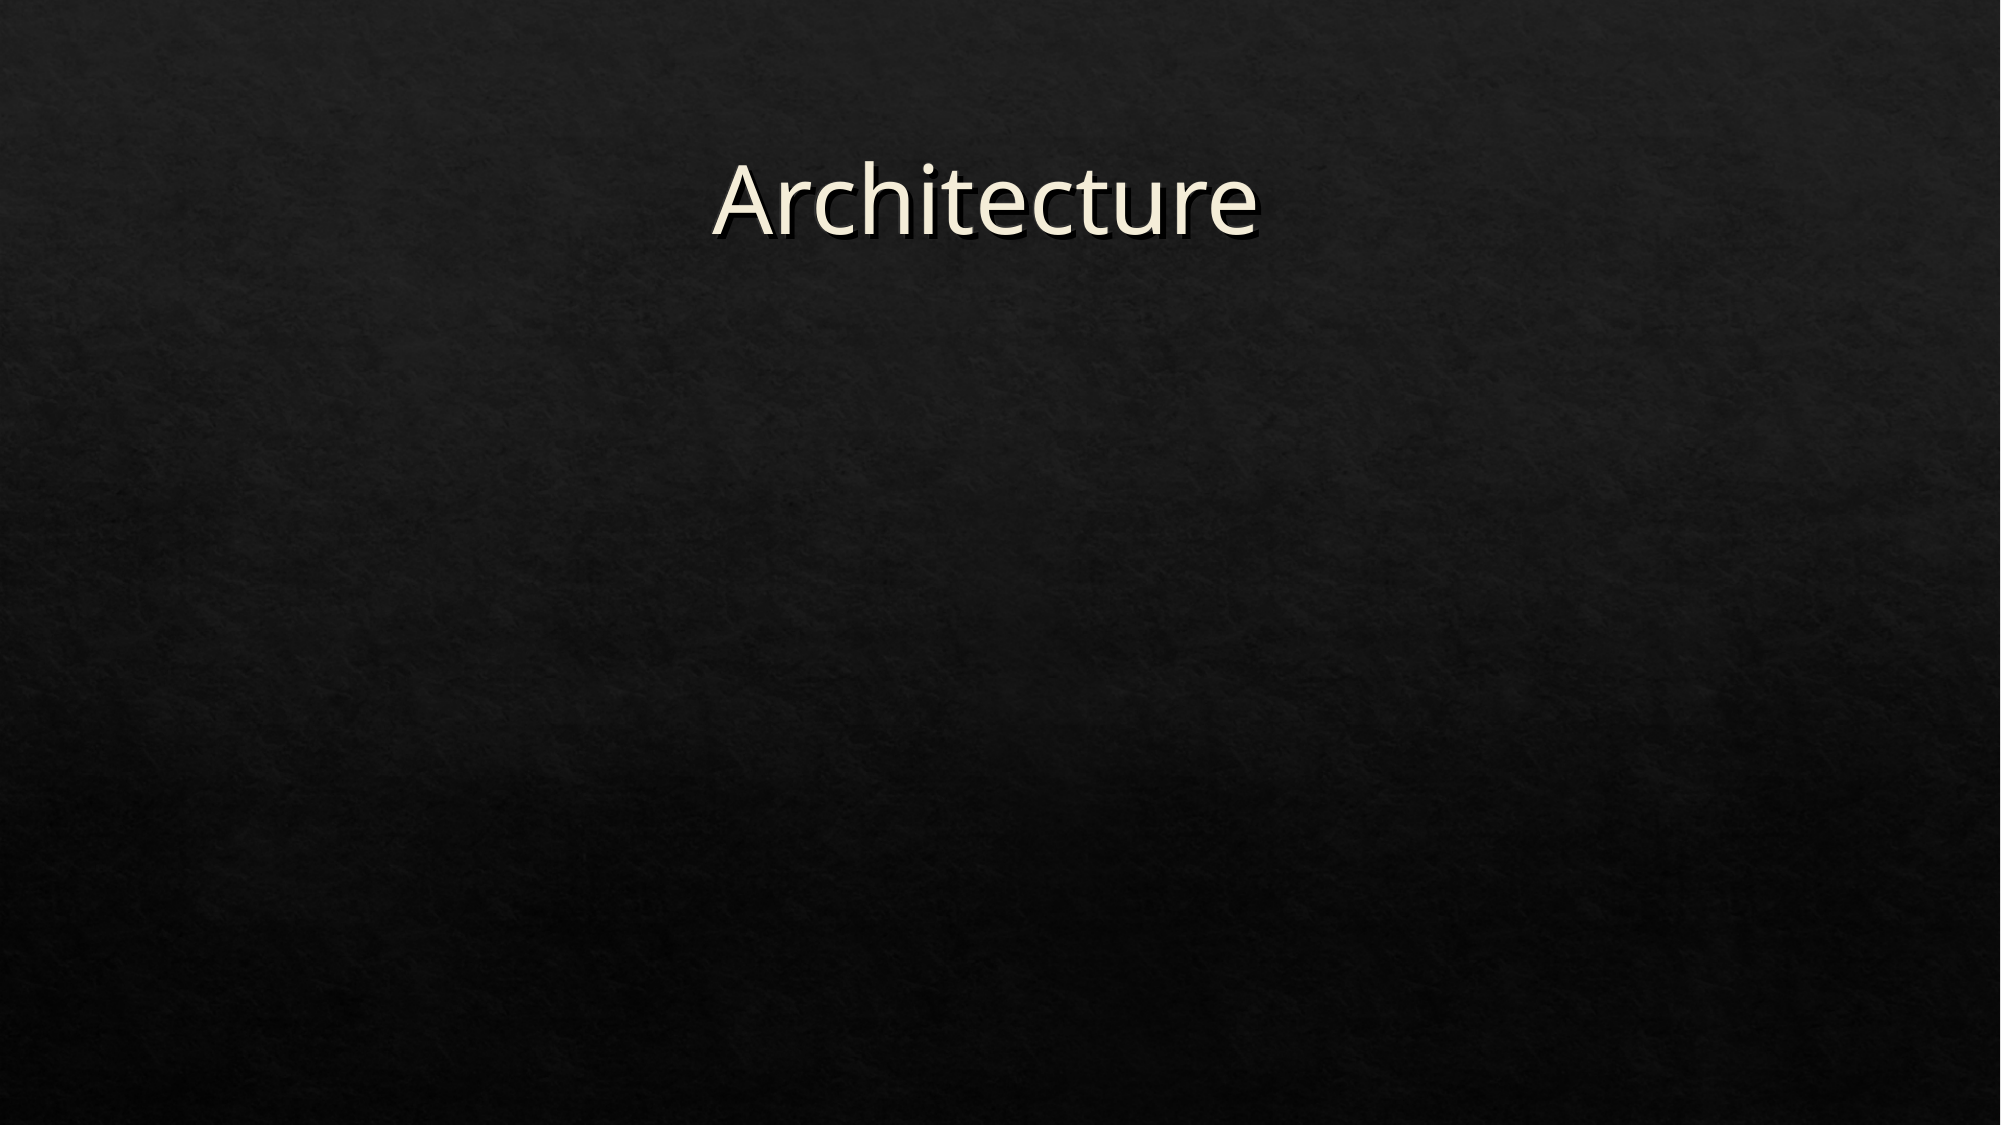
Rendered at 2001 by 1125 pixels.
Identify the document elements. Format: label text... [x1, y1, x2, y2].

title Architecture [149, 99, 1849, 307]
